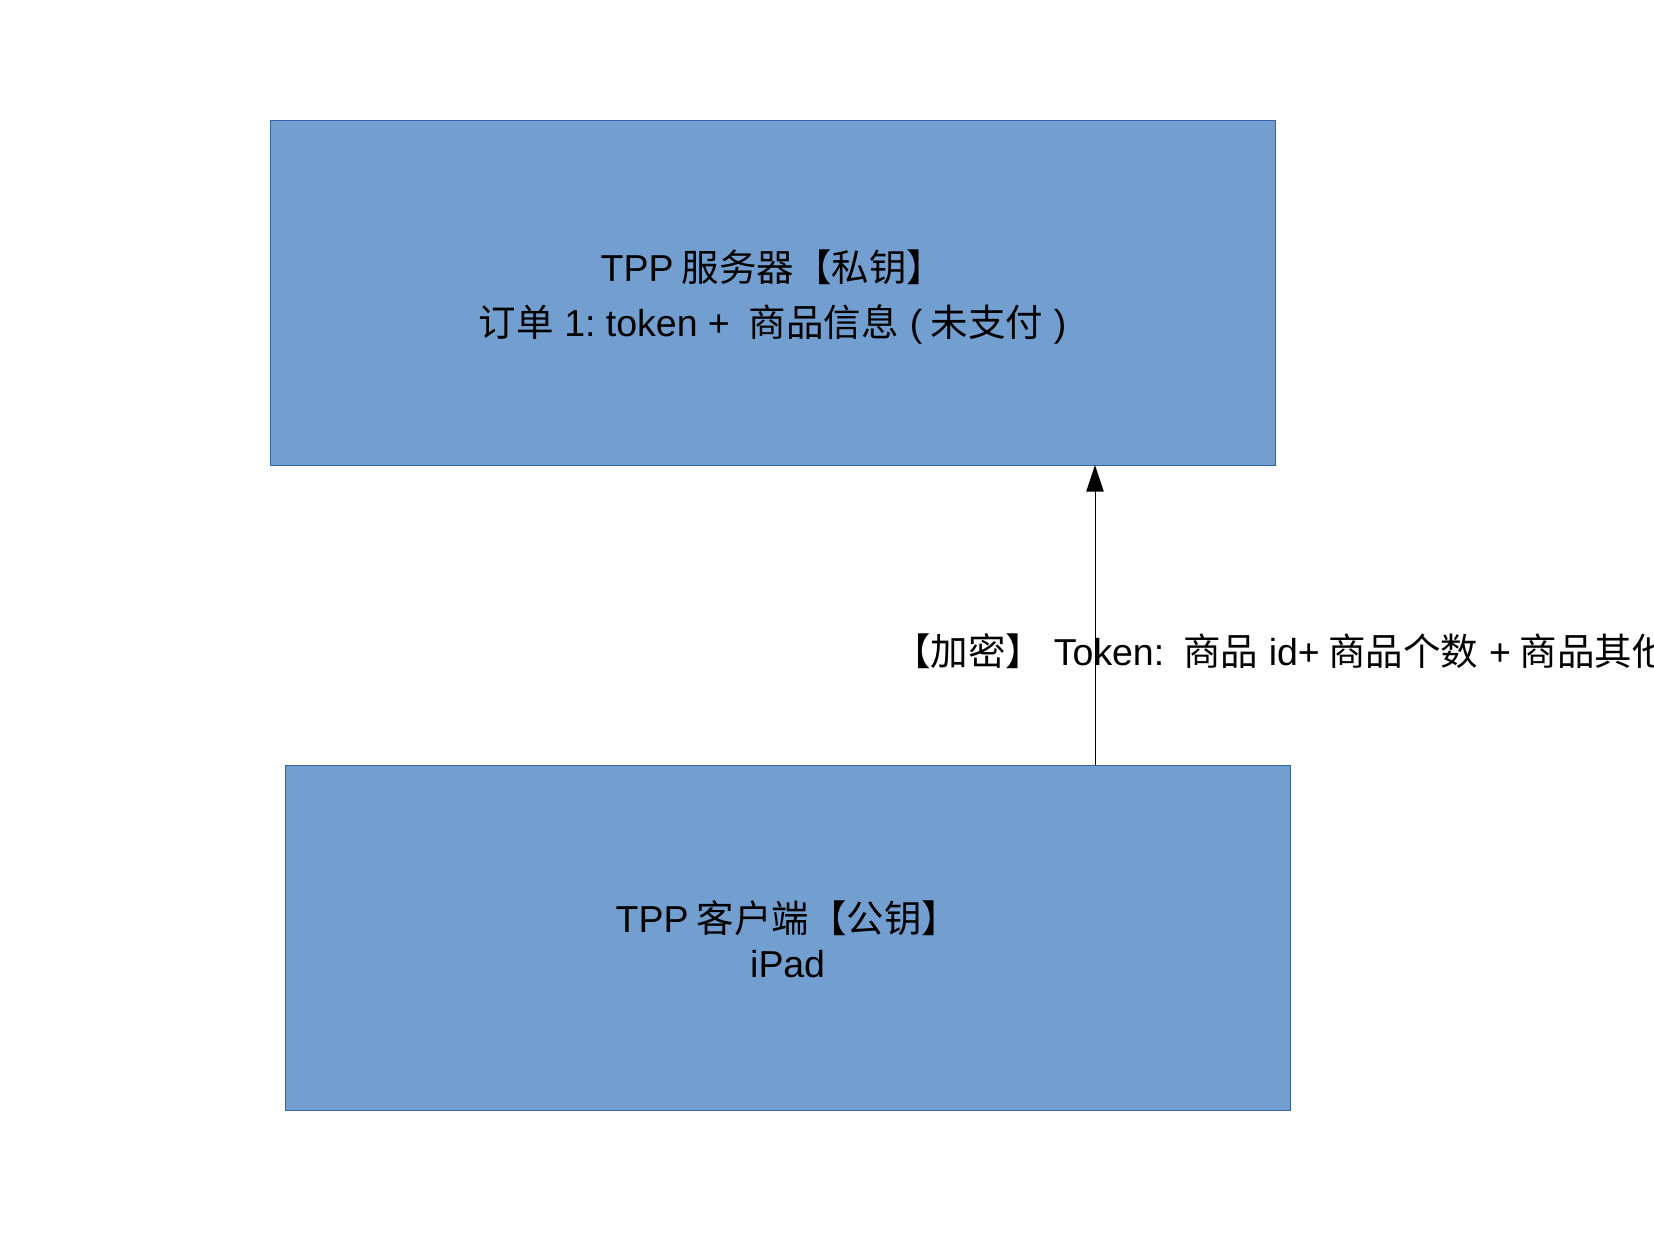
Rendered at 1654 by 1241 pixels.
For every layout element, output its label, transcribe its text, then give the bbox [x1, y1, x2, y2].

text_box 【加密】Token: 商品id+商品个数+商品其他 [878, 615, 1654, 686]
text_box TPP客户端【公钥】 iPad [285, 765, 1291, 1111]
text_box TPP服务器【私钥】 订单1: token + 商品信息(未支付) [270, 120, 1276, 466]
